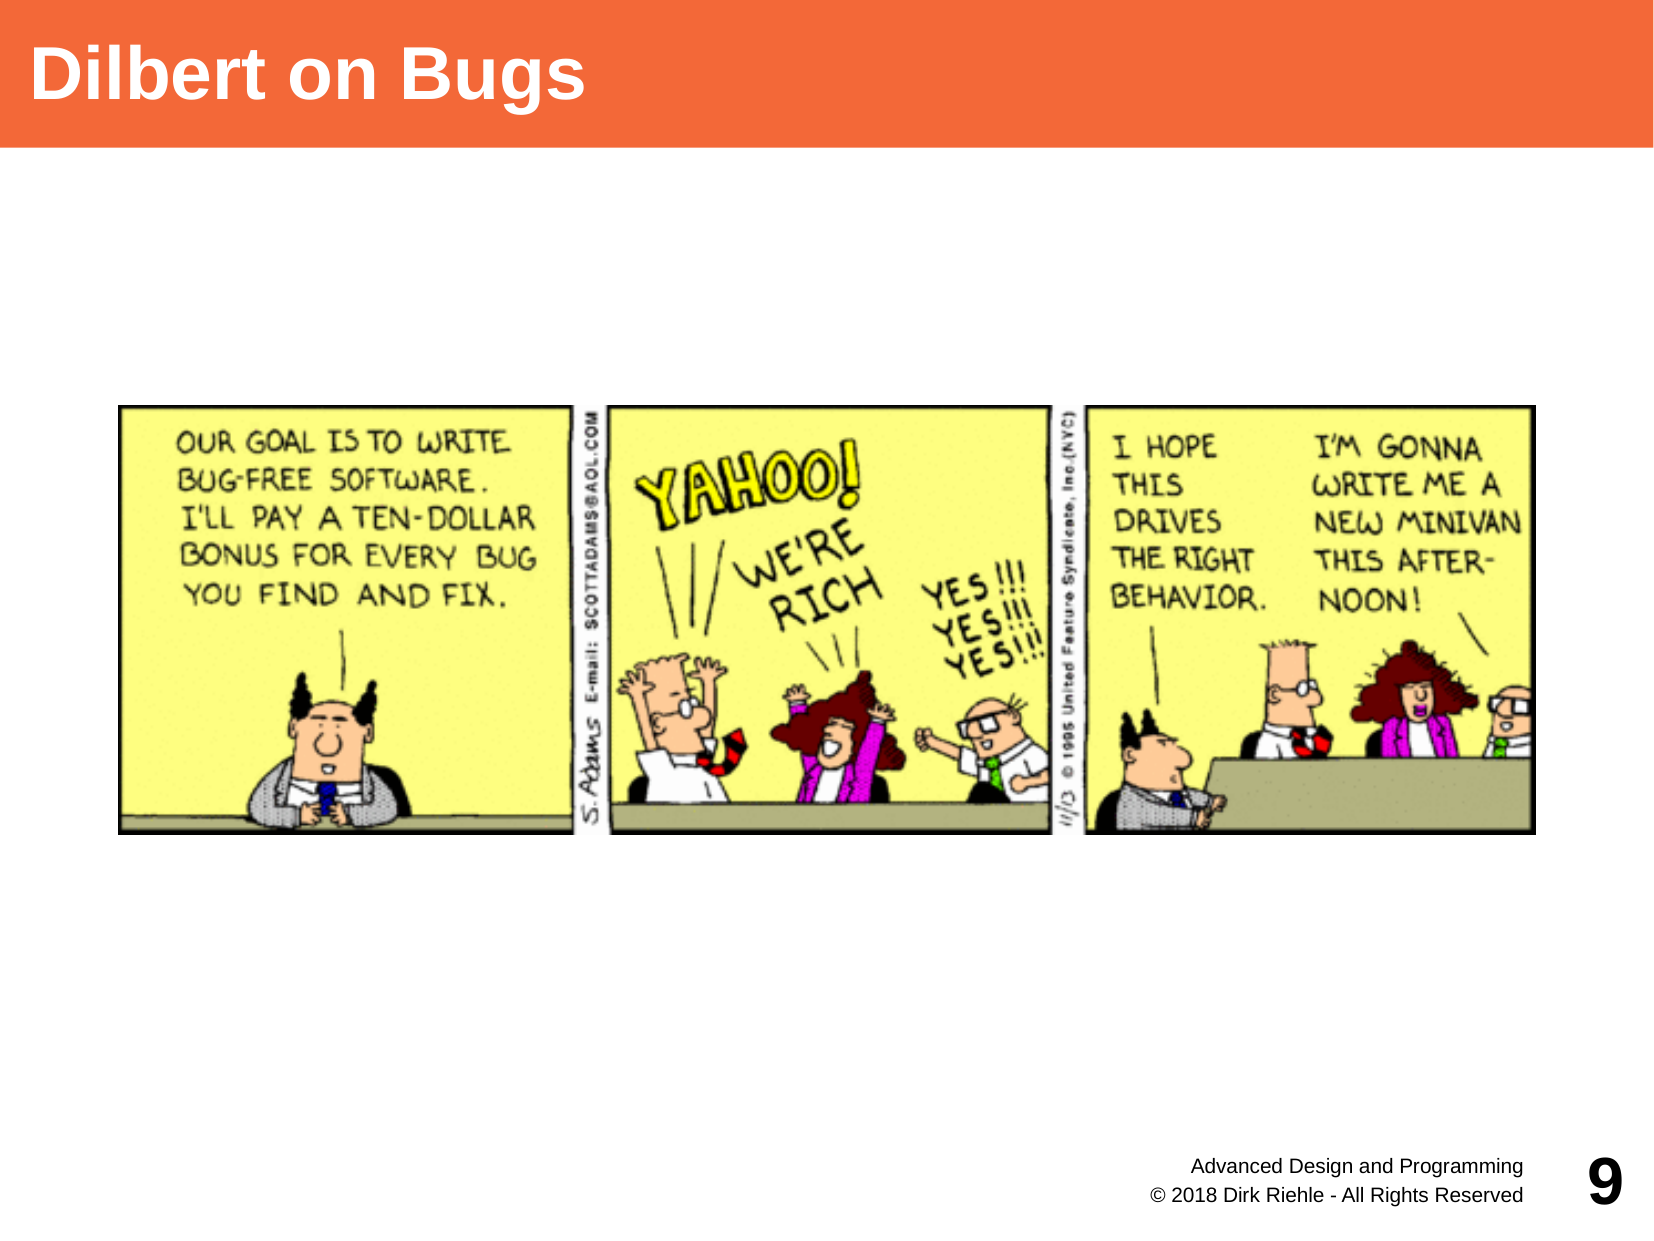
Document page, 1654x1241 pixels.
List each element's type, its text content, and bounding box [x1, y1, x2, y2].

picture [118, 405, 1536, 835]
title Dilbert on Bugs [0, 0, 1654, 148]
